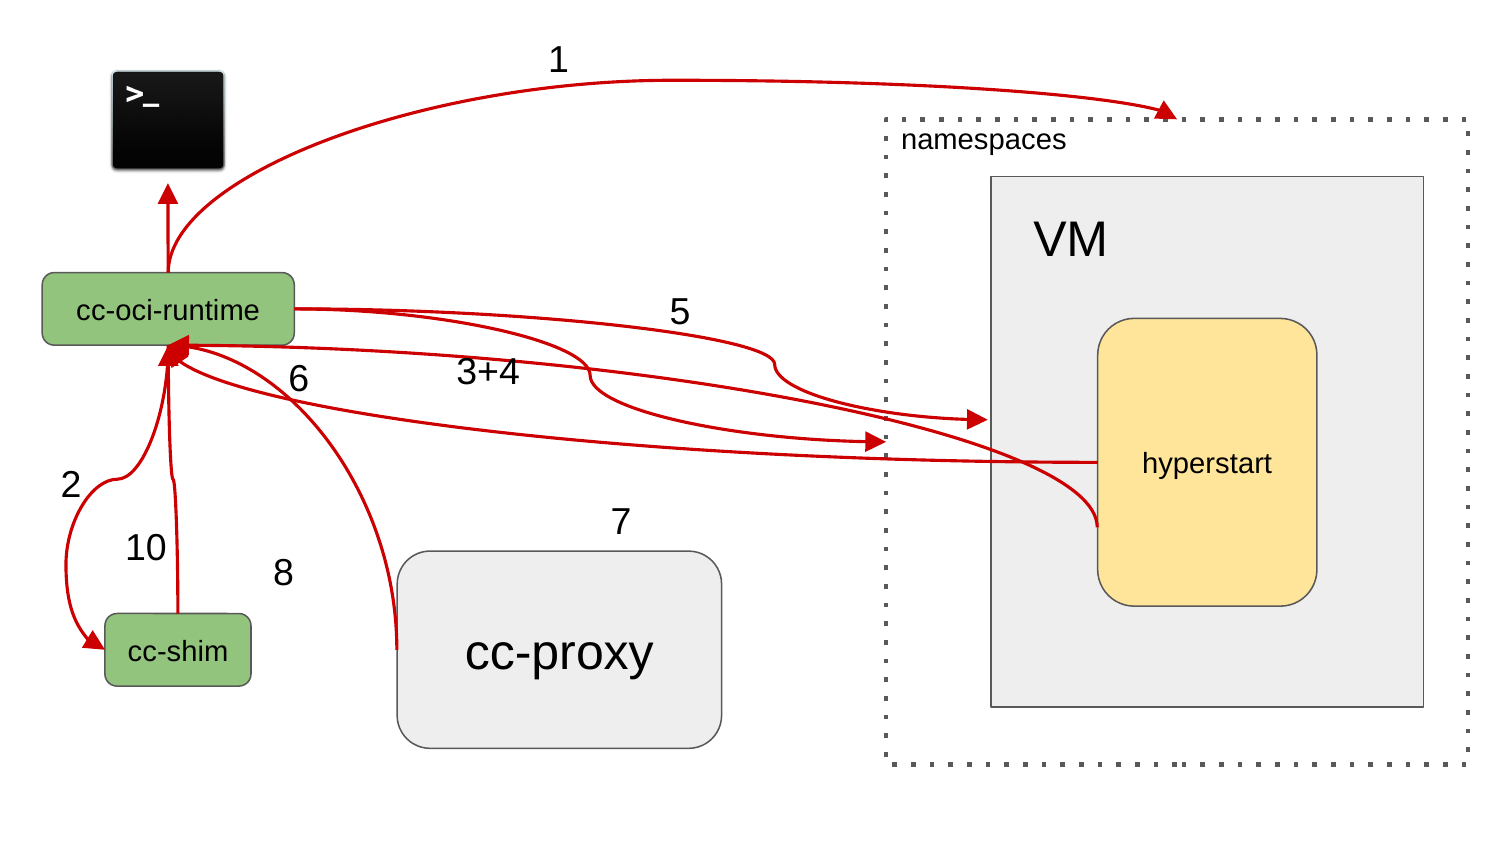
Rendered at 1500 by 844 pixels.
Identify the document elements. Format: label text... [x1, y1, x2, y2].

text_box 5 [638, 272, 722, 346]
text_box 10 [104, 507, 176, 580]
text_box hyperstart [1097, 318, 1317, 607]
text_box cc-proxy [397, 551, 722, 749]
text_box [990, 452, 1011, 460]
text_box namespaces [886, 106, 1211, 136]
text_box cc-oci-runtime [42, 272, 295, 346]
text_box 1 [516, 19, 600, 93]
text_box 10 [178, 507, 188, 580]
text_box 6 [257, 339, 341, 412]
text_box VM [1018, 191, 1197, 273]
text_box 8 [241, 532, 325, 605]
text_box 3+4 [429, 332, 547, 406]
text_box 7 [579, 482, 663, 556]
picture [104, 56, 232, 184]
text_box 2 [29, 444, 113, 518]
text_box [1033, 464, 1097, 514]
text_box [990, 176, 1424, 707]
text_box cc-shim [104, 613, 251, 687]
